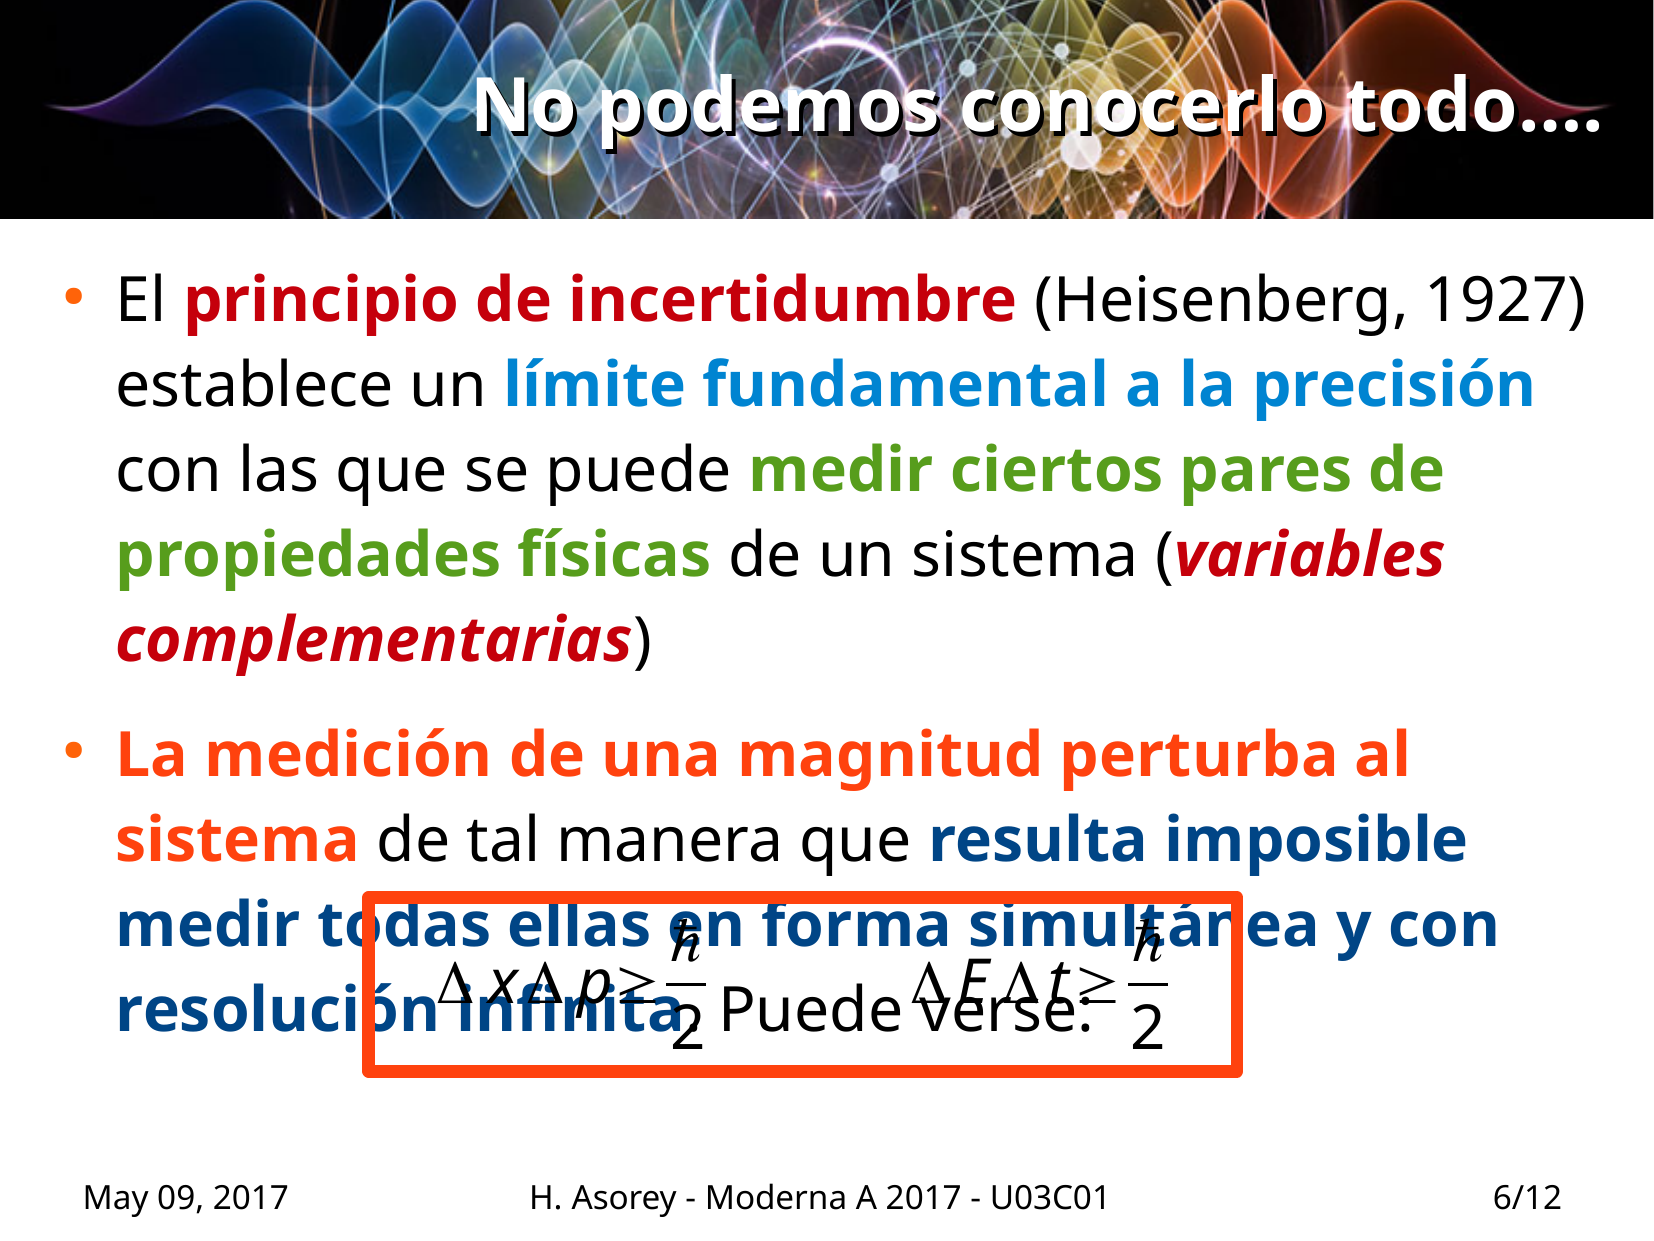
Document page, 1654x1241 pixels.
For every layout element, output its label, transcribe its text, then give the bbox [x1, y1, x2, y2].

list El principio de incertidumbre (Heisenberg, 1927) establece un límite fundamental a la precisión con las que se puede medir ciertos pares de propiedades físicas de un sistema (variables complementarias) La medición de una magnitud perturba al sistema de tal manera que resulta imposible medir todas ellas en forma simultánea y con resolución infinita. Puede verse: [45, 255, 1606, 1156]
title No podemos conocerlo todo…. [45, 15, 1606, 191]
picture [0, 0, 1654, 219]
chart [375, 903, 1231, 1066]
